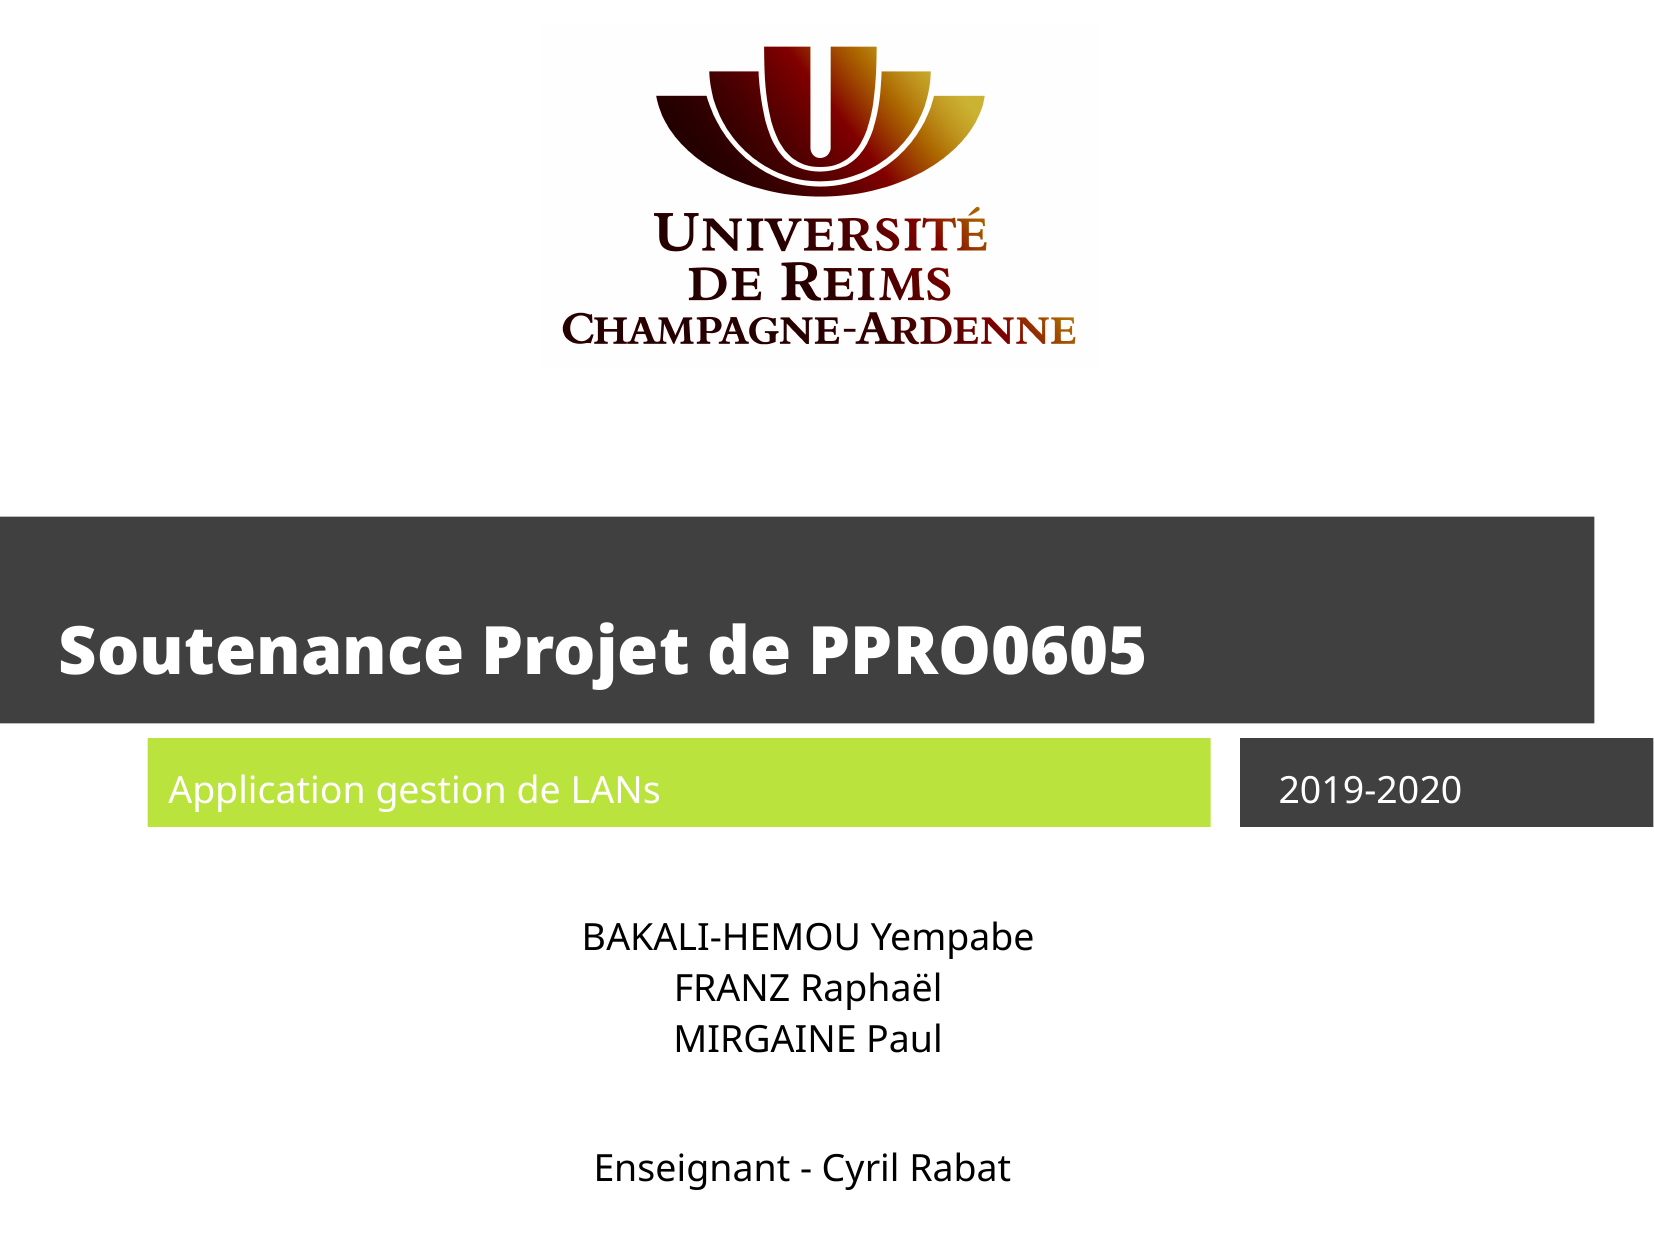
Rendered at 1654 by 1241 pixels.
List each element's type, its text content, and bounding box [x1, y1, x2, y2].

text_box BAKALI-HEMOU Yempabe FRANZ Raphaël MIRGAINE Paul [566, 903, 1068, 1049]
picture [539, 23, 1099, 367]
text_box Application gestion de LANs [153, 755, 1193, 815]
text_box Enseignant - Cyril Rabat [578, 1133, 1063, 1193]
title Soutenance Projet de PPRO0605 [59, 546, 1595, 694]
text_box 2019-2020 [1263, 755, 1630, 815]
